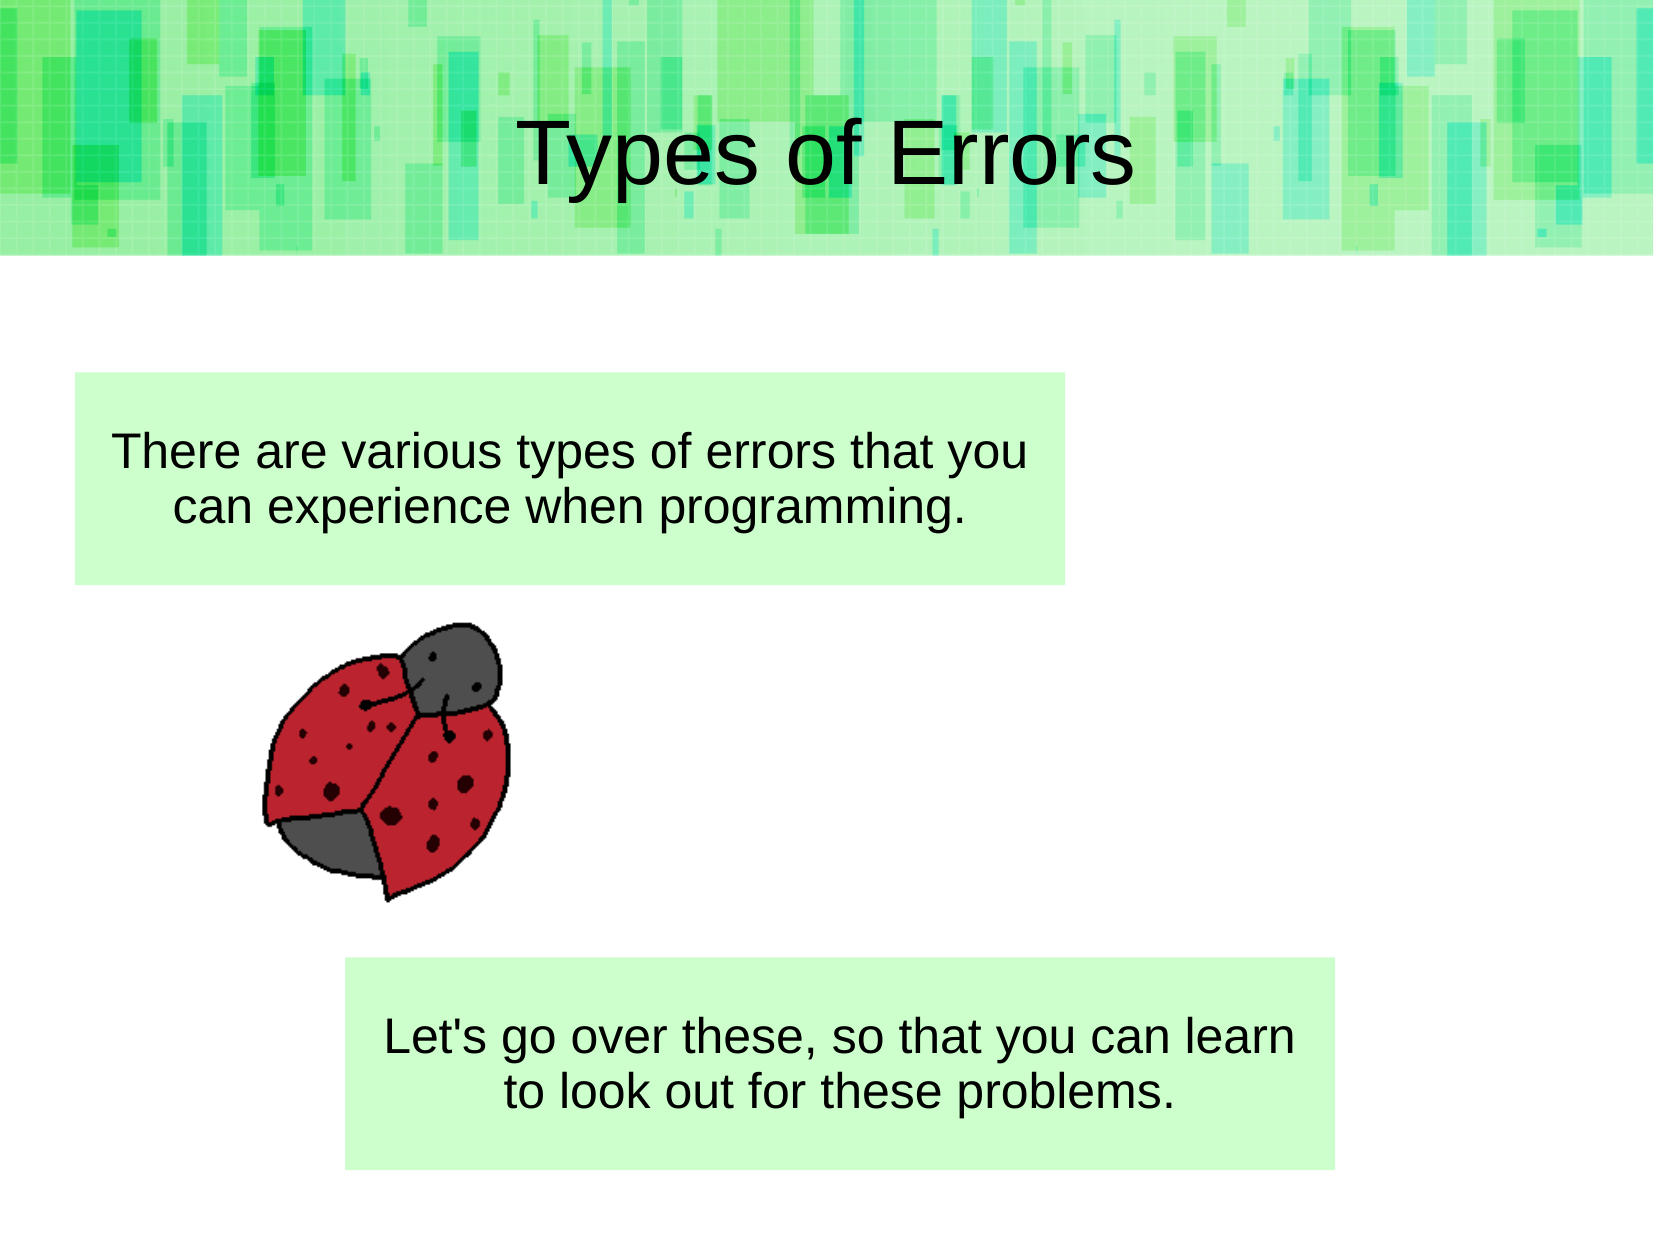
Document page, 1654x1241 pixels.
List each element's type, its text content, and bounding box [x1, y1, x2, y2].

picture [0, 0, 1654, 1241]
title Types of Errors [82, 49, 1571, 257]
text_box Let's go over these, so that you can learn to look out for these problems. [345, 957, 1336, 1171]
text_box There are various types of errors that you can experience when programming. [75, 372, 1066, 586]
